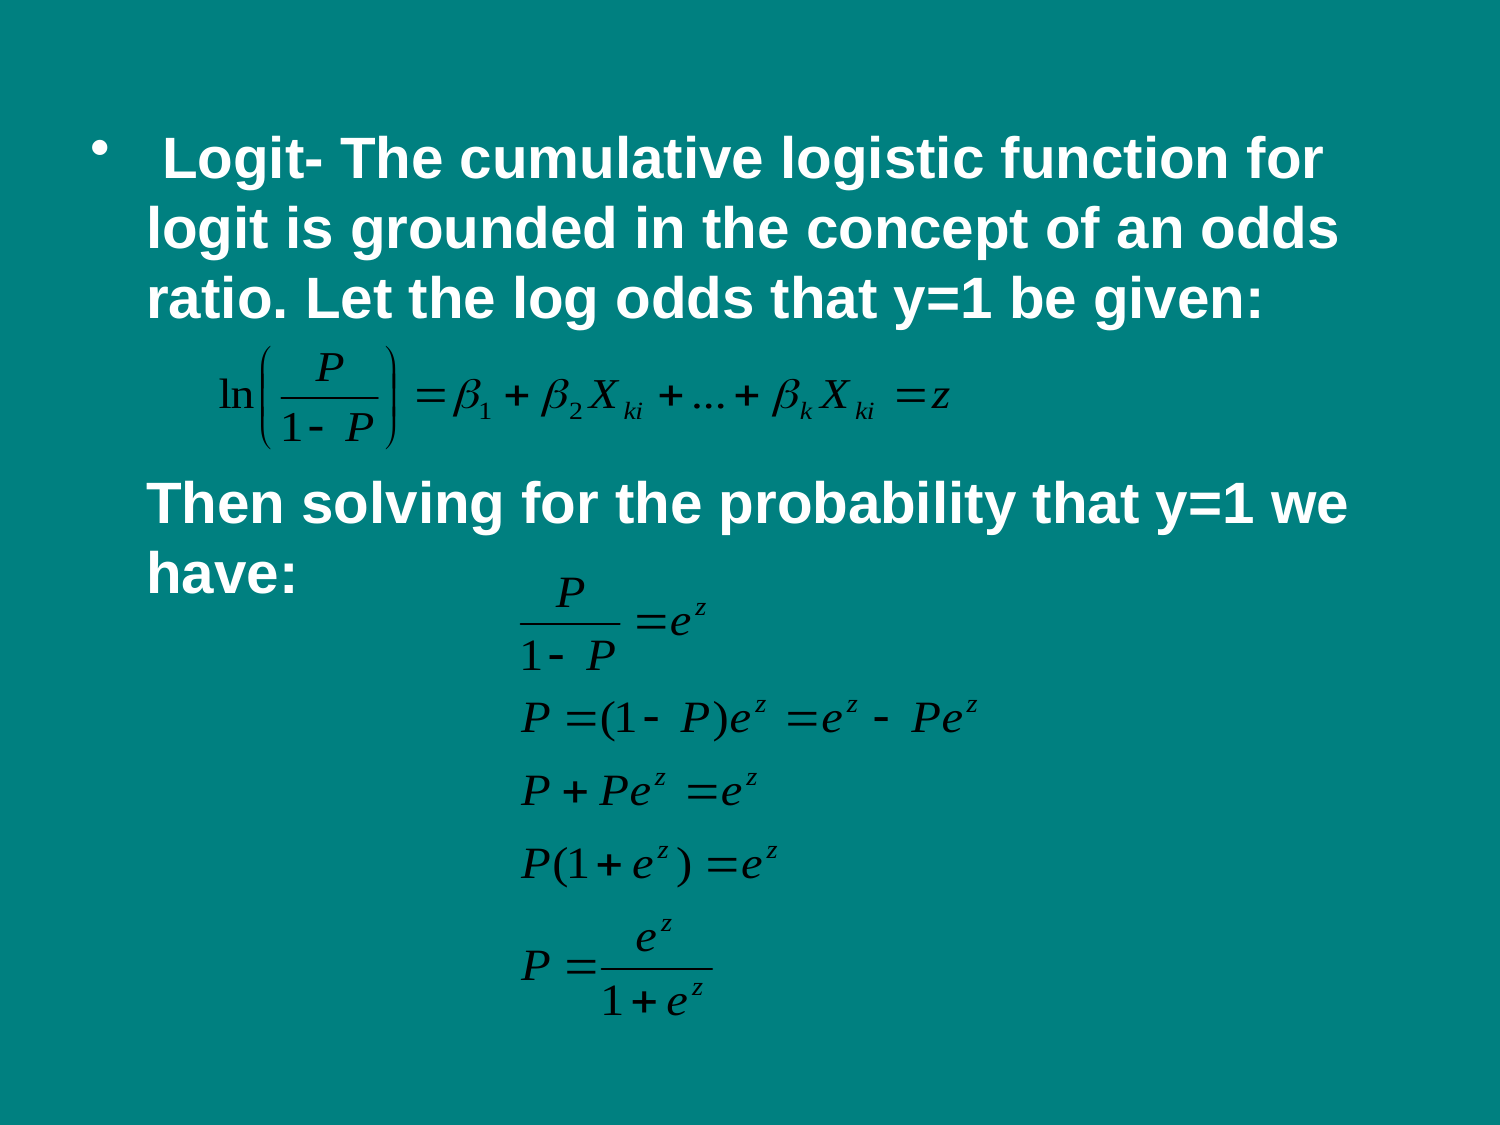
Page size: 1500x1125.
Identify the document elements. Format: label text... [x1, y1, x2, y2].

picture [212, 337, 963, 459]
chart [512, 562, 993, 1095]
list Logit- The cumulative logistic function for logit is grounded in the concept of an odds ratio. Let the log odds that y=1 be given: Then solving for the probability that y=1 we have: [75, 112, 1425, 1005]
picture [512, 562, 992, 1094]
